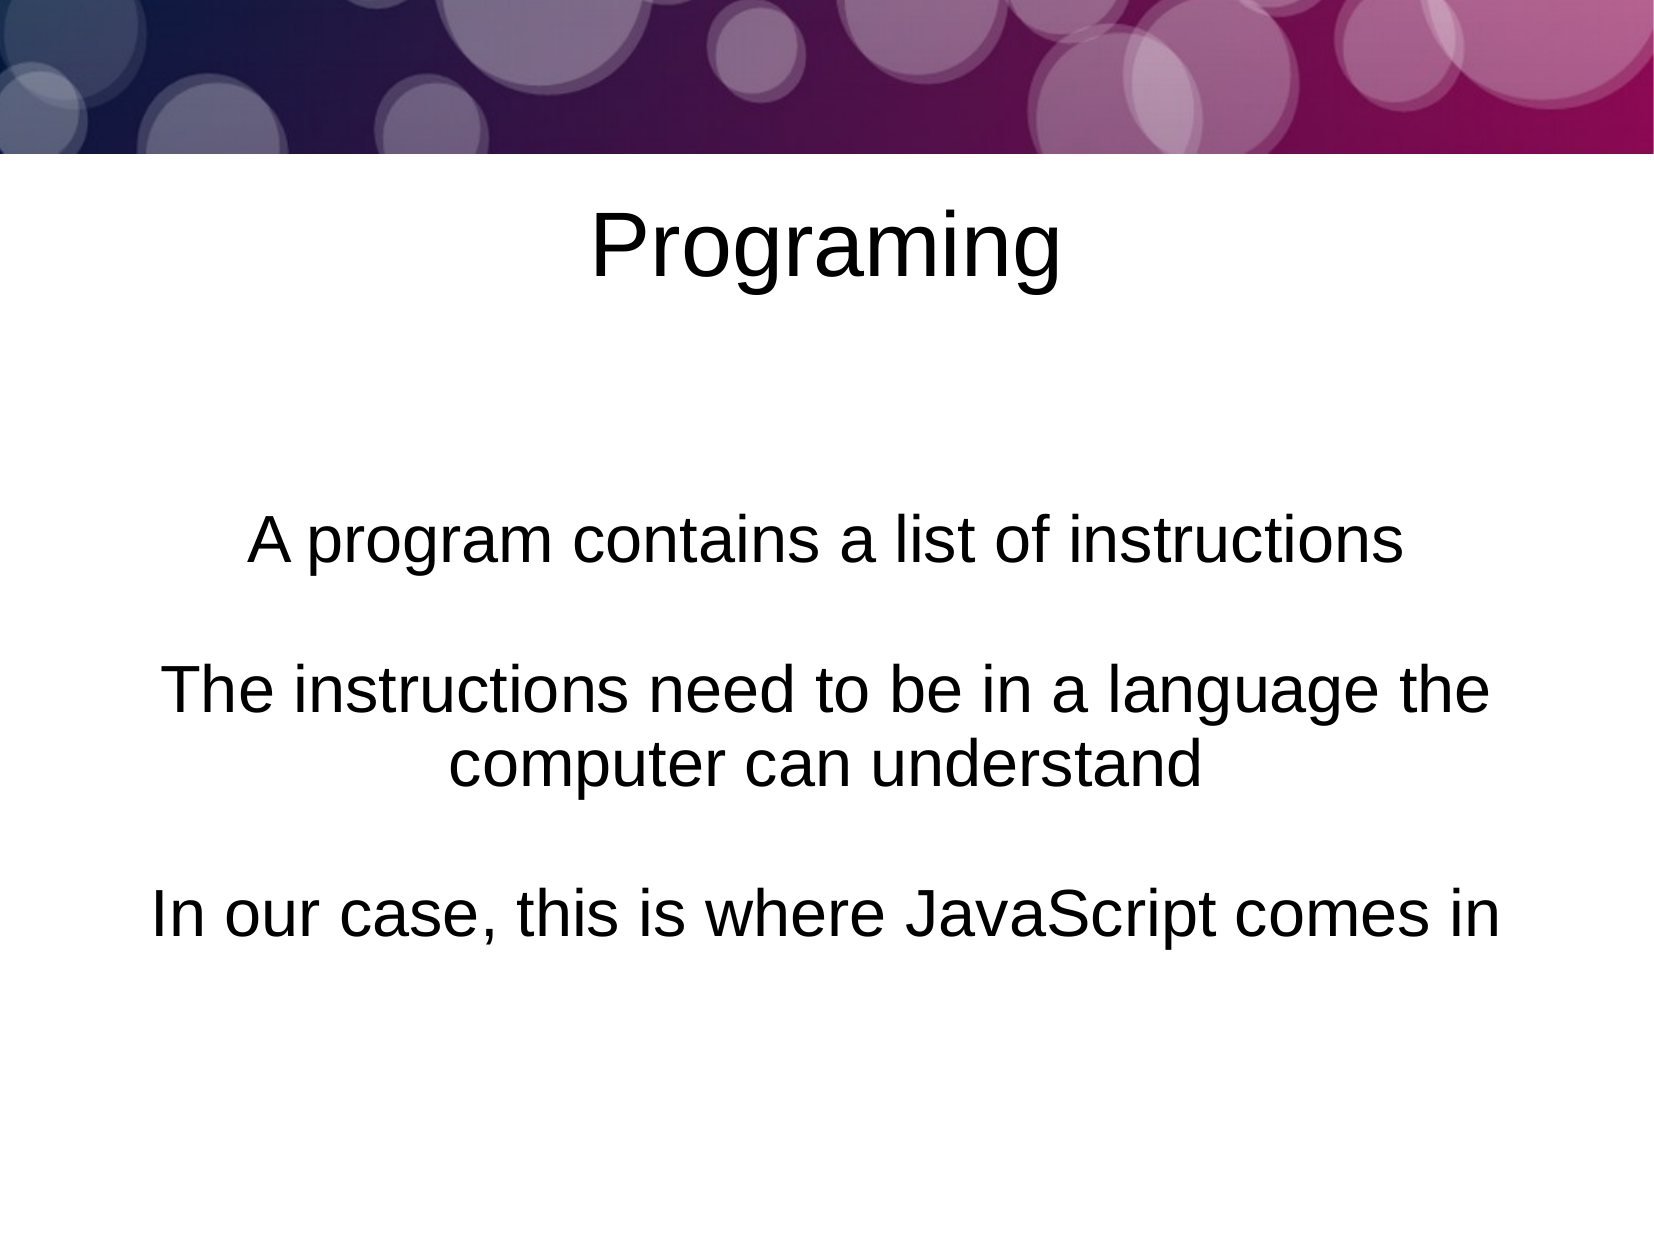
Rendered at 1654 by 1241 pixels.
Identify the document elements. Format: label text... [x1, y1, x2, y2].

picture [0, 0, 1654, 154]
title Programing [82, 159, 1571, 331]
subtitle A program contains a list of instructions The instructions need to be in a language the computer can understand In our case, this is where JavaScript comes in [82, 366, 1571, 1087]
